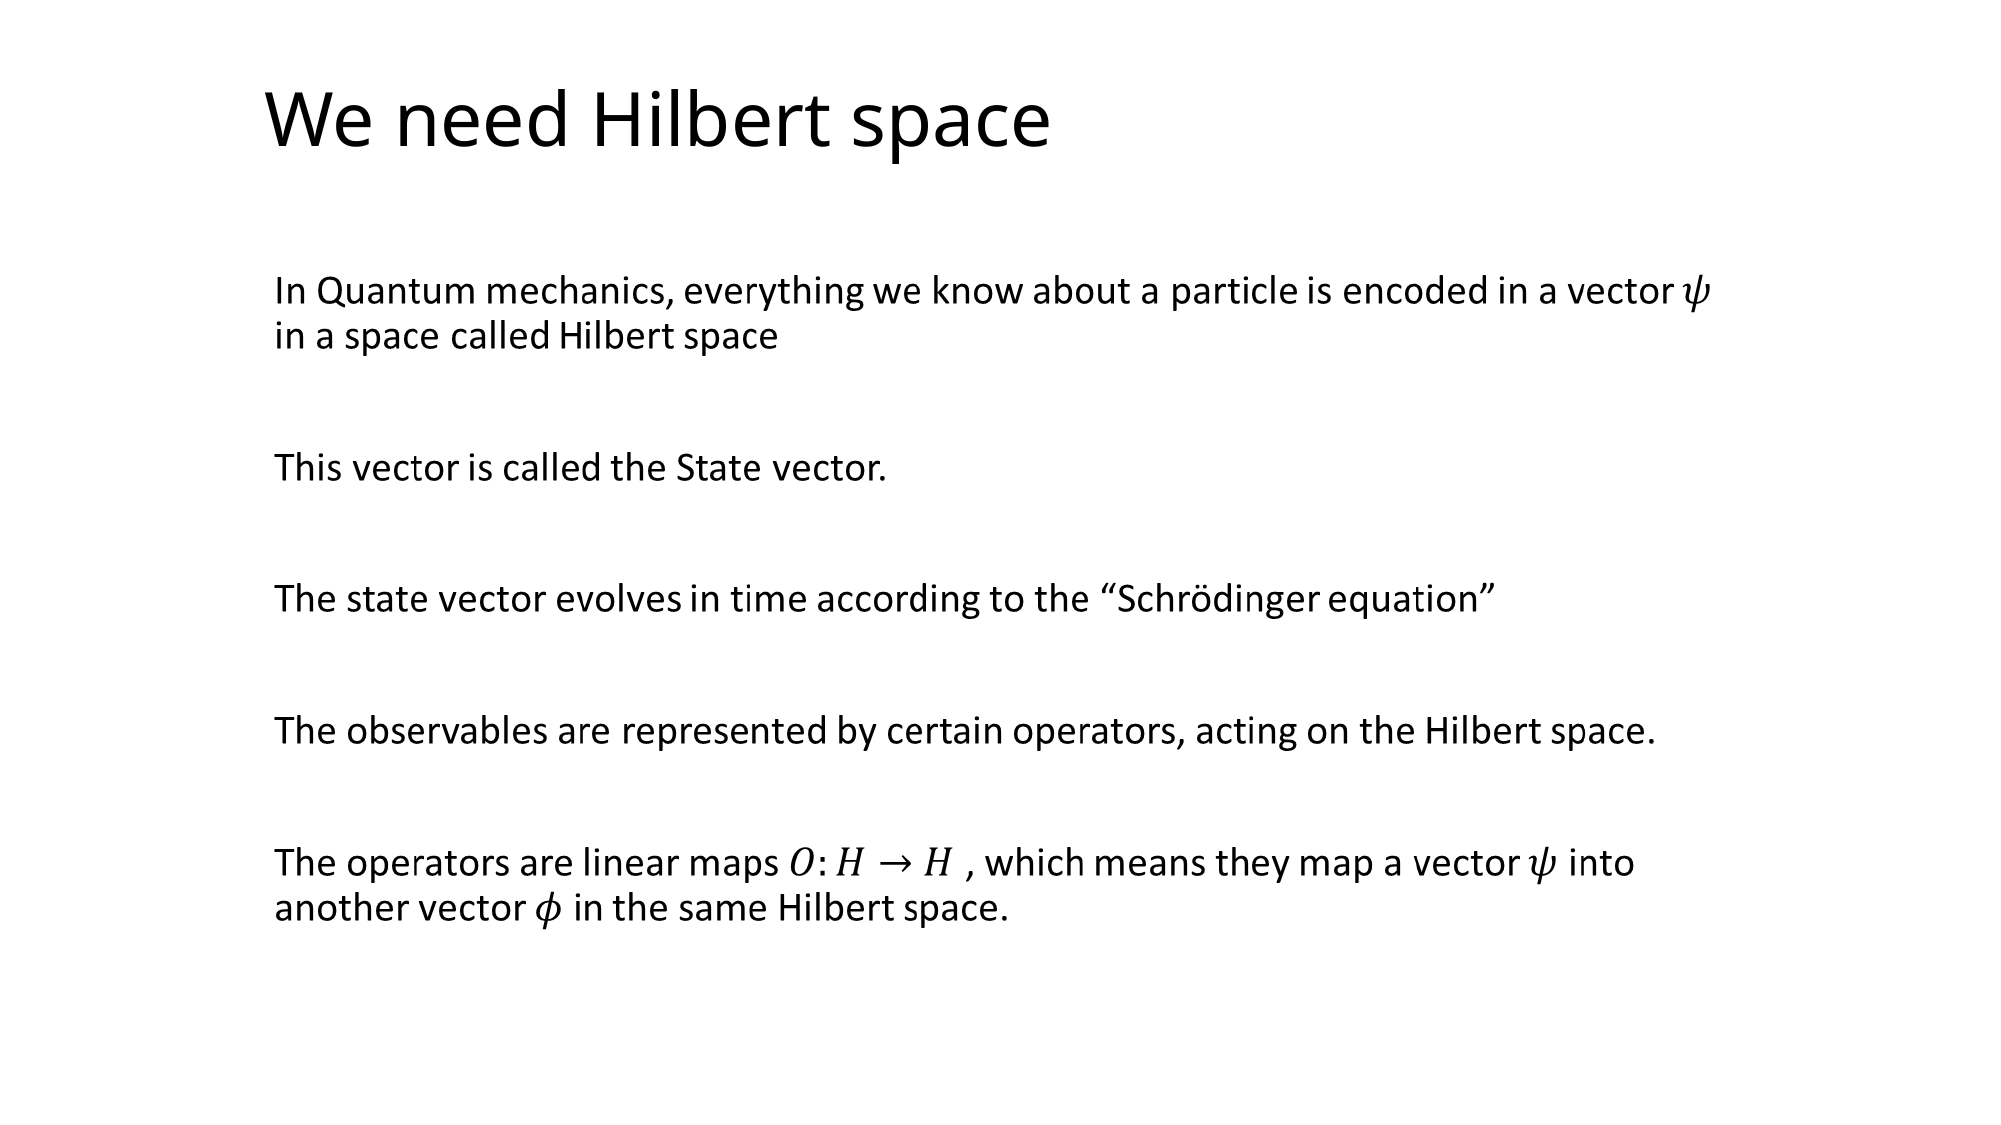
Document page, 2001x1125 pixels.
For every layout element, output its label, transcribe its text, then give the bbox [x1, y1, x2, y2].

subtitle [249, 187, 1750, 1051]
title We need Hilbert space [249, 74, 1750, 169]
